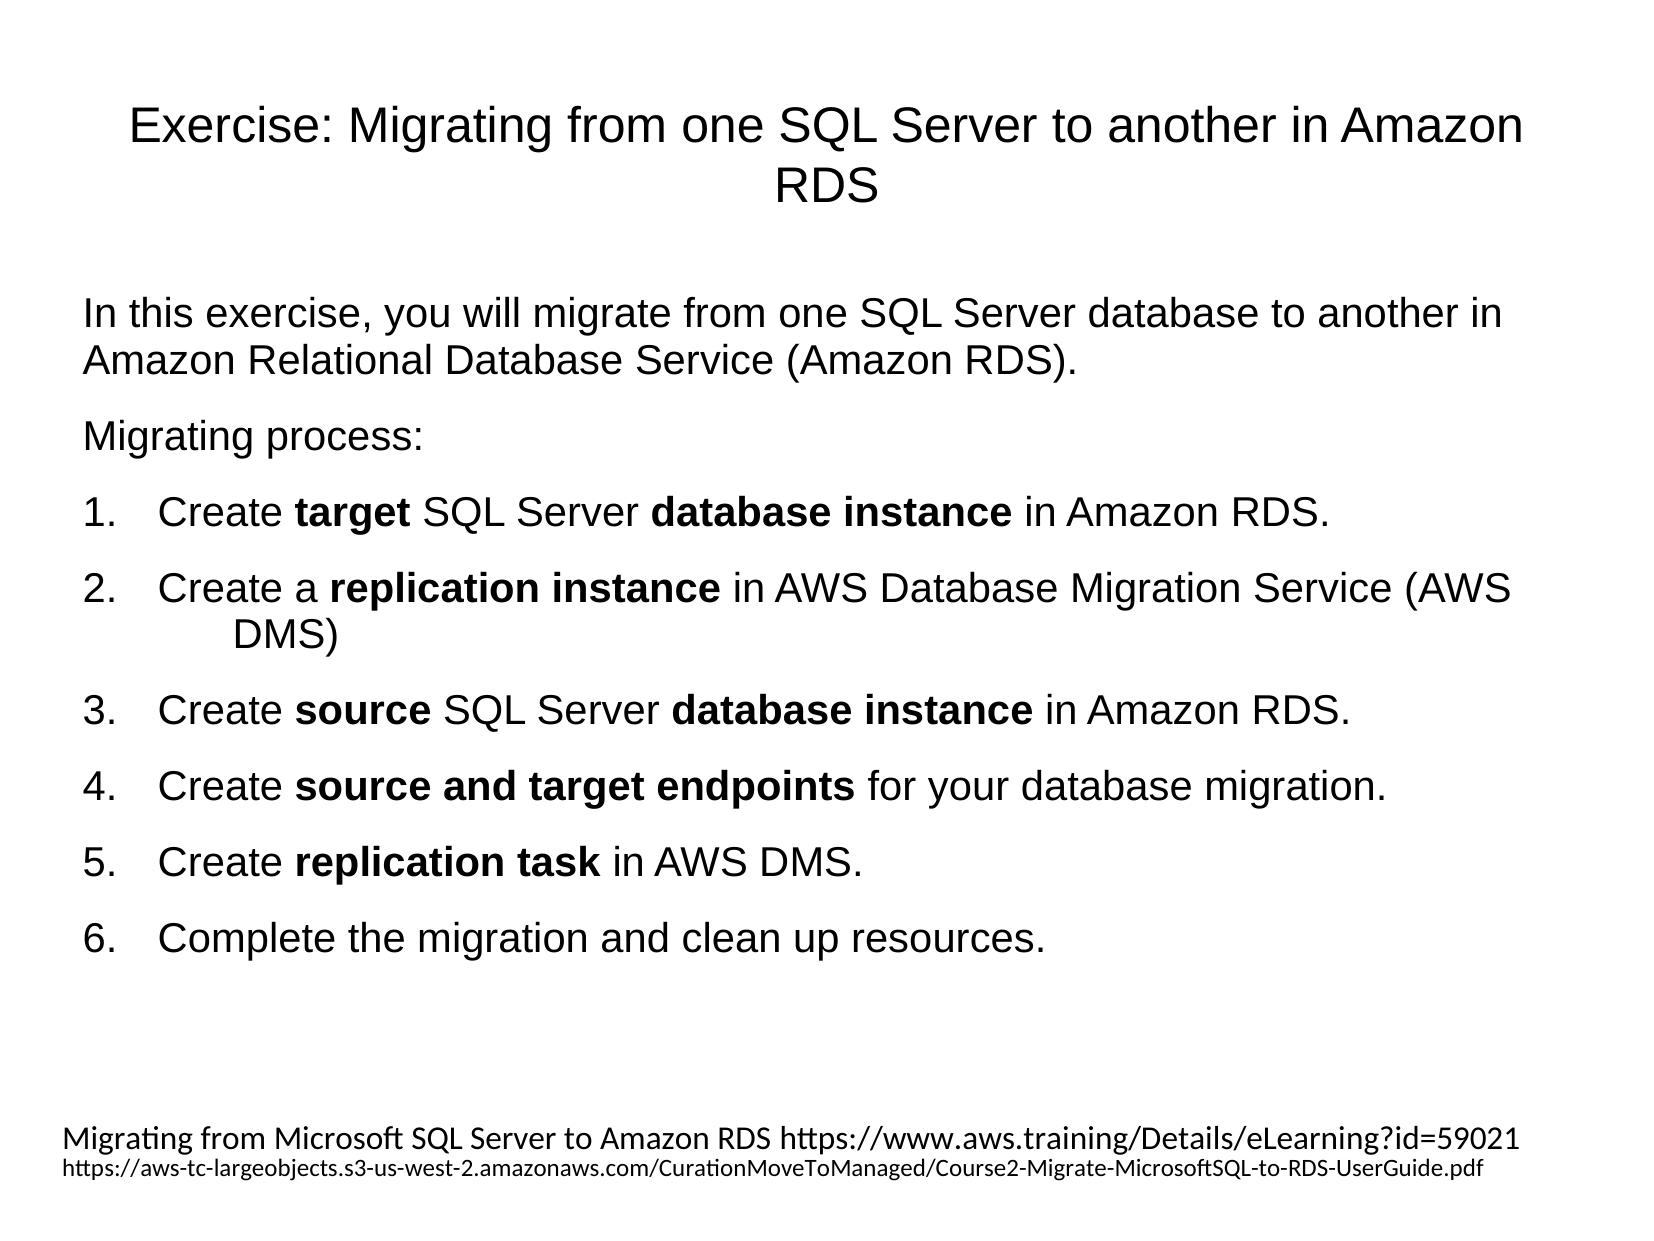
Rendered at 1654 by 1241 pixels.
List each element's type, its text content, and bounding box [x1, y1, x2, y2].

text_box Migrating from Microsoft SQL Server to Amazon RDS https://www.aws.training/Details/eLearning?id=59021 https://aws-tc-largeobjects.s3-us-west-2.amazonaws.com/CurationMoveToManaged/Course2-Migrate-MicrosoftSQL-to-RDS-UserGuide.pdf [47, 1117, 1620, 1241]
title Exercise: Migrating from one SQL Server to another in Amazon RDS [82, 49, 1571, 257]
list In this exercise, you will migrate from one SQL Server database to another in Amazon Relational Database Service (Amazon RDS). Migrating process: Create target SQL Server database instance in Amazon RDS. Create a replication instance in AWS Database Migration Service (AWS DMS) Create source SQL Server database instance in Amazon RDS. Create source and target endpoints for your database migration. Create replication task in AWS DMS. Complete the migration and clean up resources. [82, 290, 1571, 1010]
